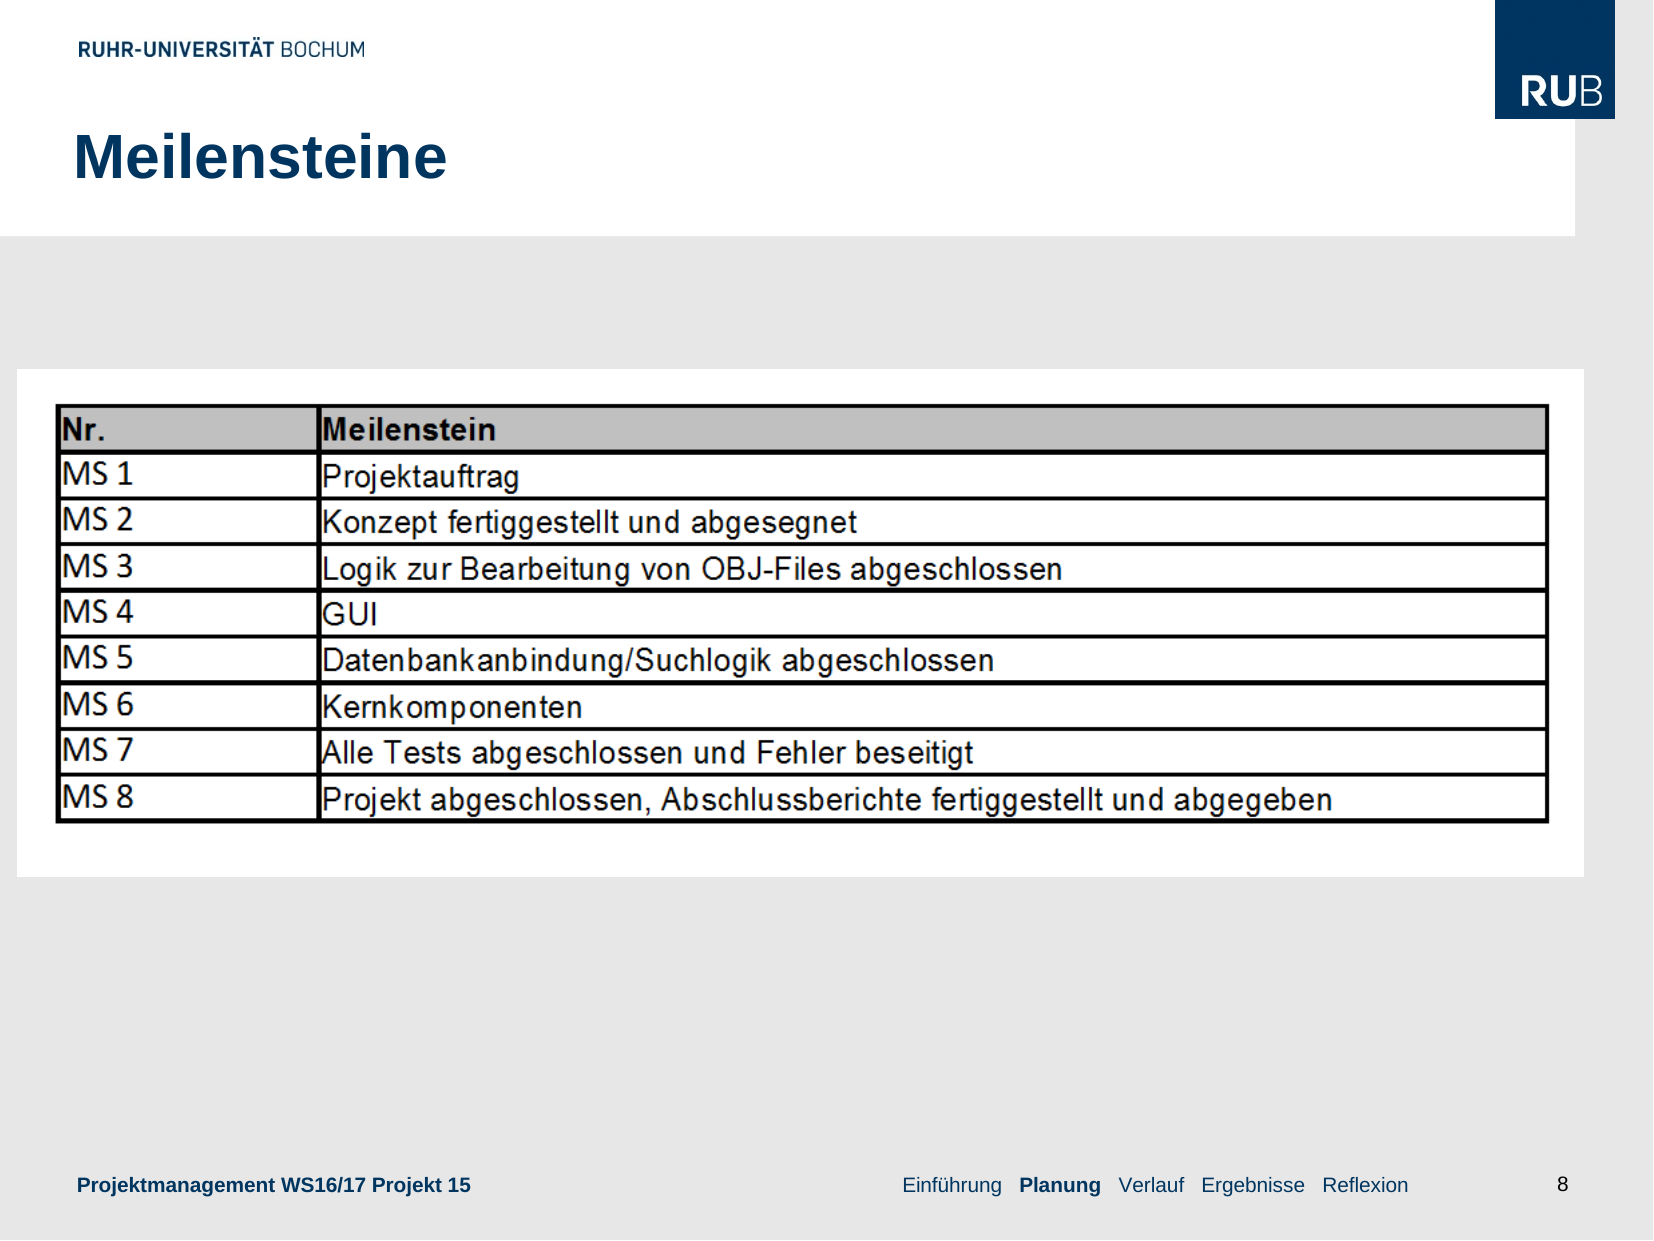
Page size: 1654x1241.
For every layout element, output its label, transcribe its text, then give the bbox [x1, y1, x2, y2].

text_box Projektmanagement WS16/17 Projekt 15 Einführung Planung Verlauf Ergebnisse Reflexion [76, 1171, 1460, 1197]
text_box Meilensteine [73, 115, 1258, 191]
picture [1495, 0, 1615, 119]
picture [17, 369, 1584, 877]
picture [79, 37, 364, 57]
